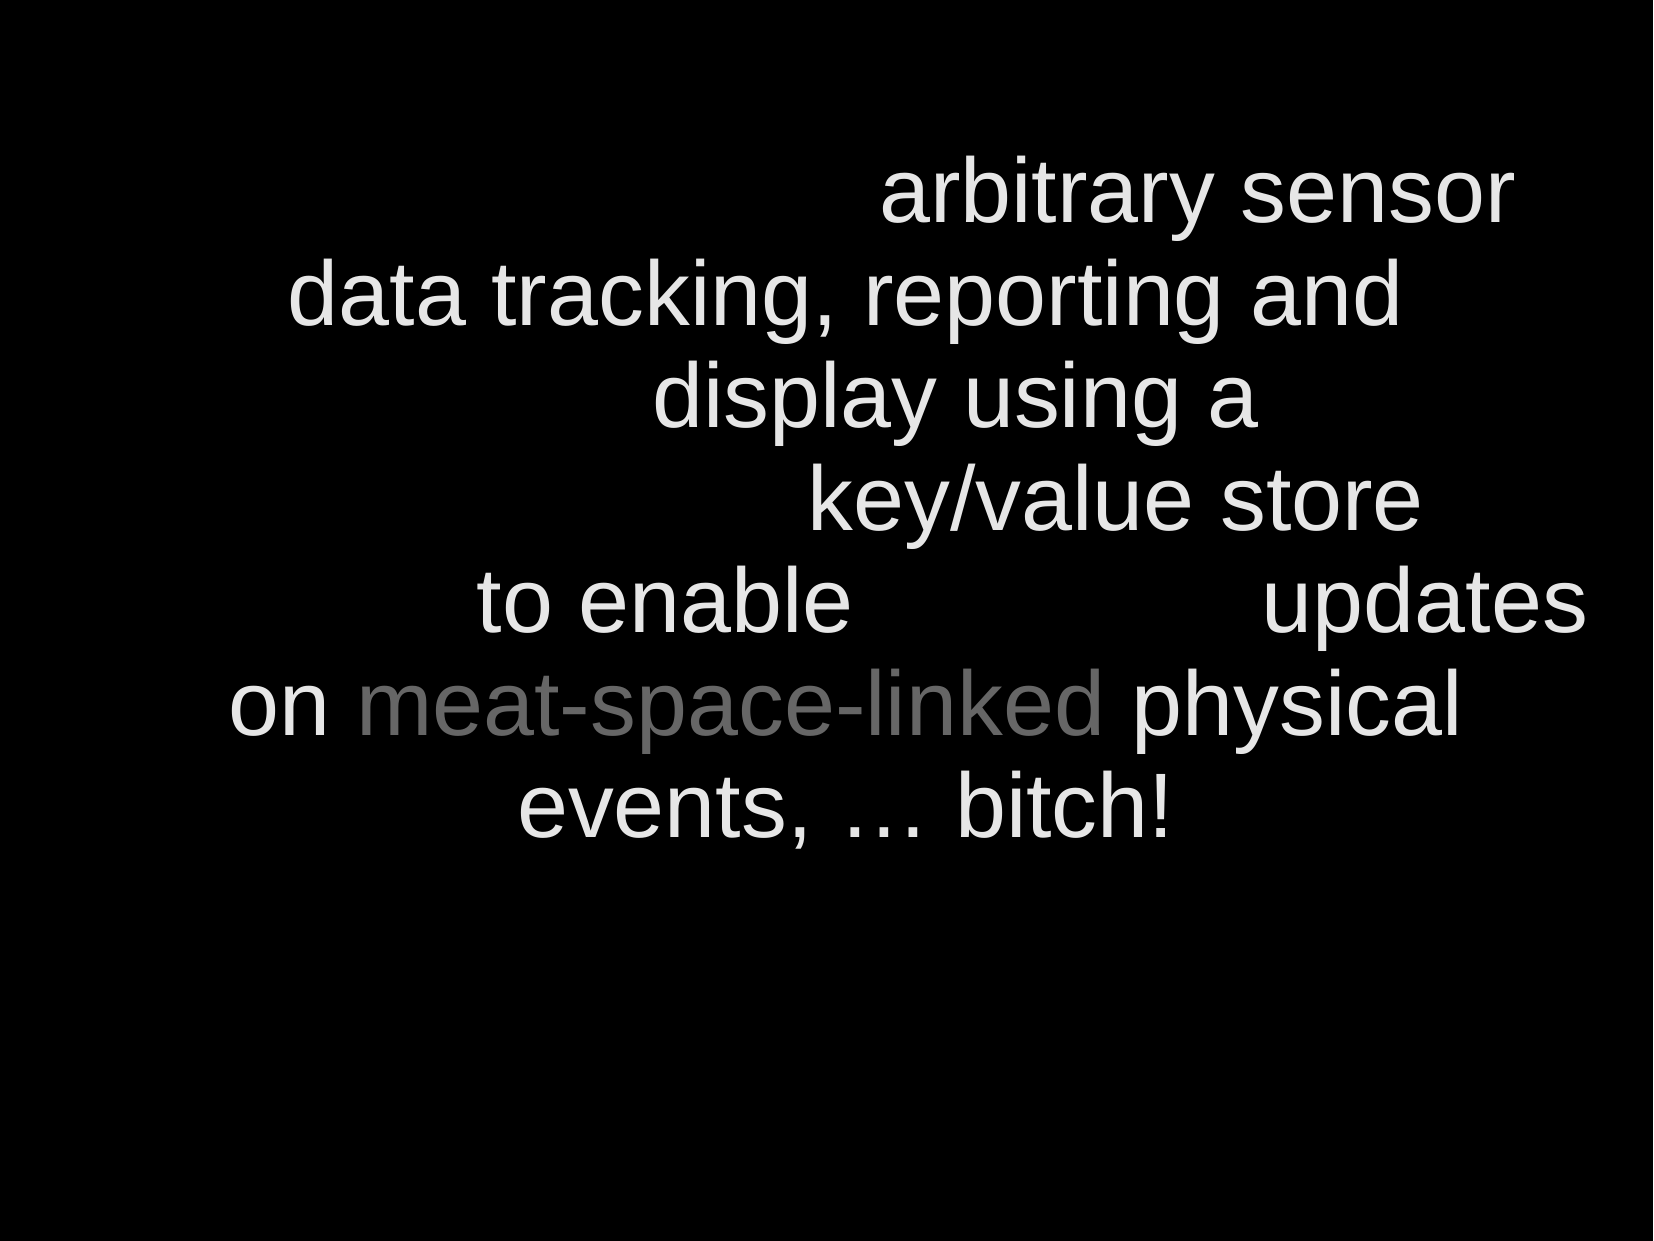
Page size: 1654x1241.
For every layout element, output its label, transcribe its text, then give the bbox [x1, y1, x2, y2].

title Enterprise-ready arbitrary sensor data tracking, reporting and distributed display using a high-performance key/value store backend to enable real-time updates on meat-space-linked physical events, … bitch! [102, 139, 1591, 858]
